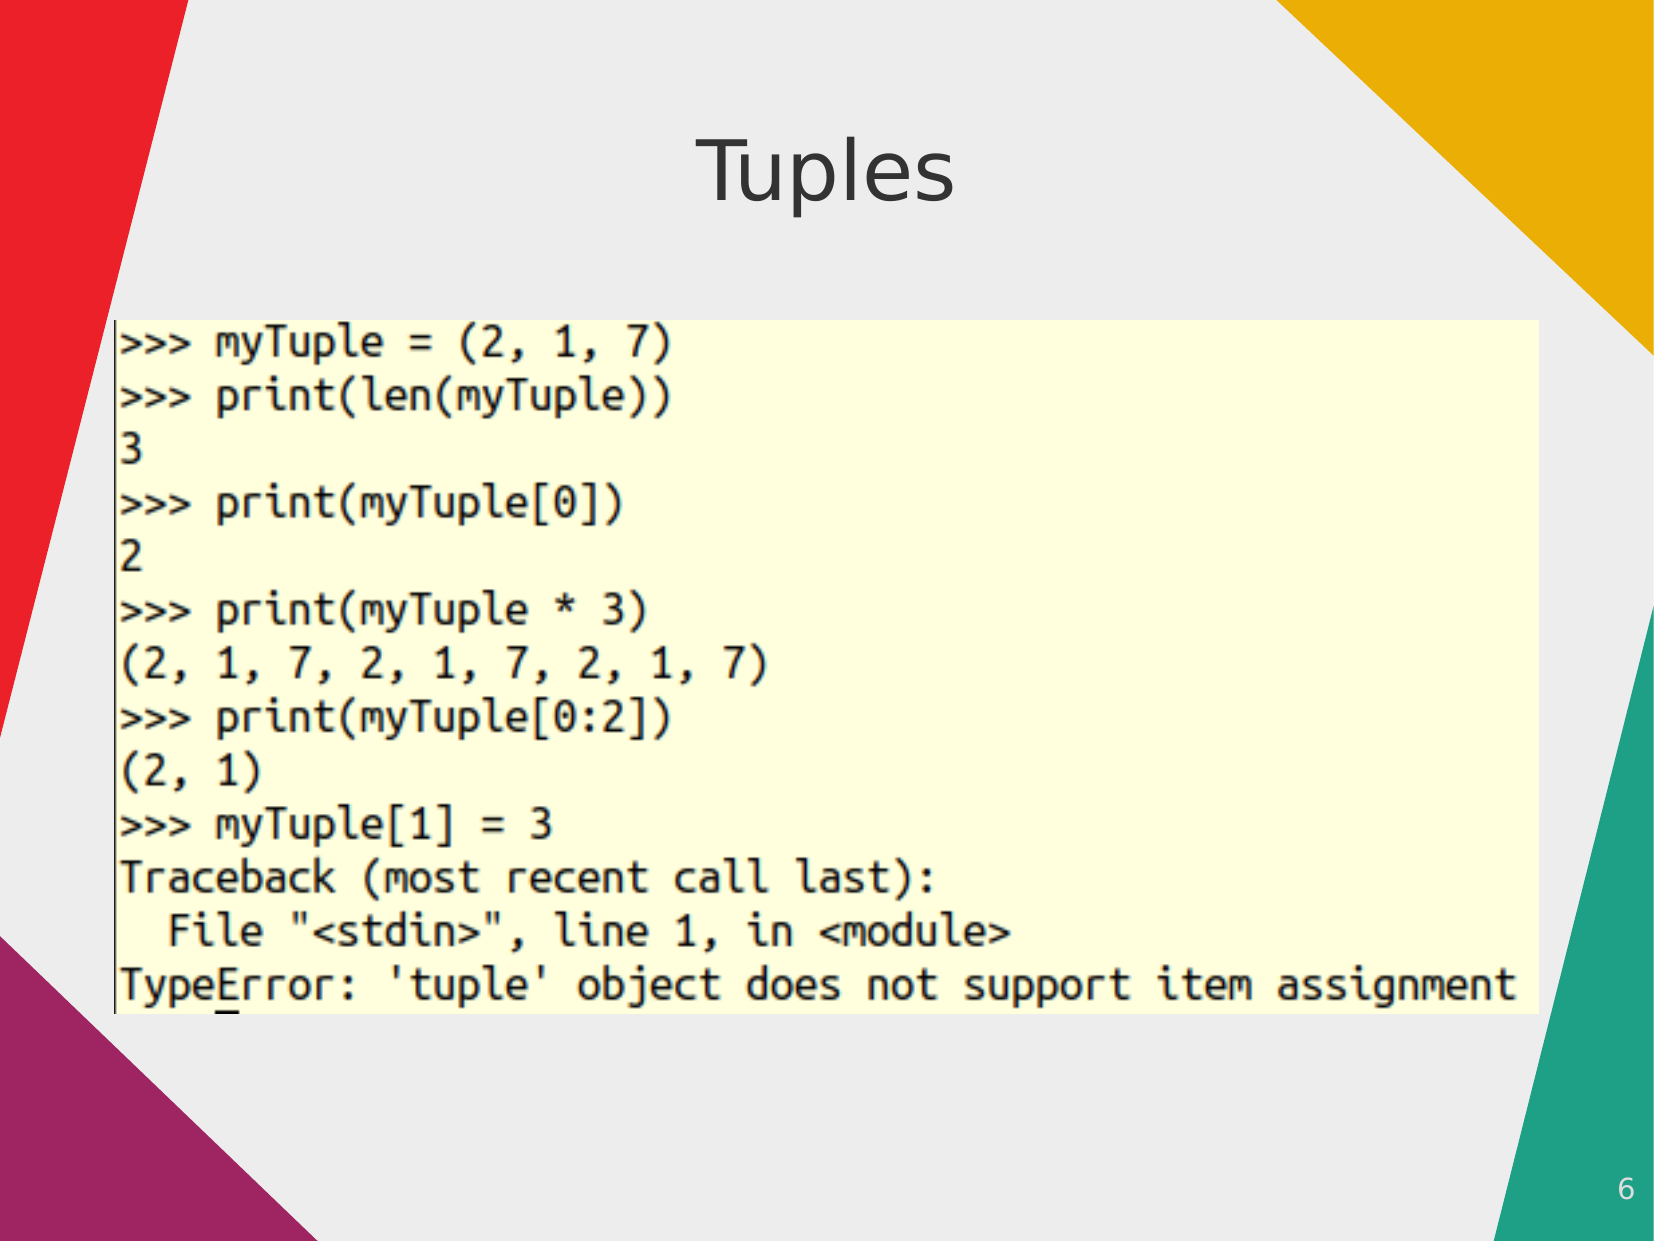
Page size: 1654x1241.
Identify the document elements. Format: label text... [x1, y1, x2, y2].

picture [114, 320, 1539, 1014]
title Tuples [114, 73, 1539, 271]
